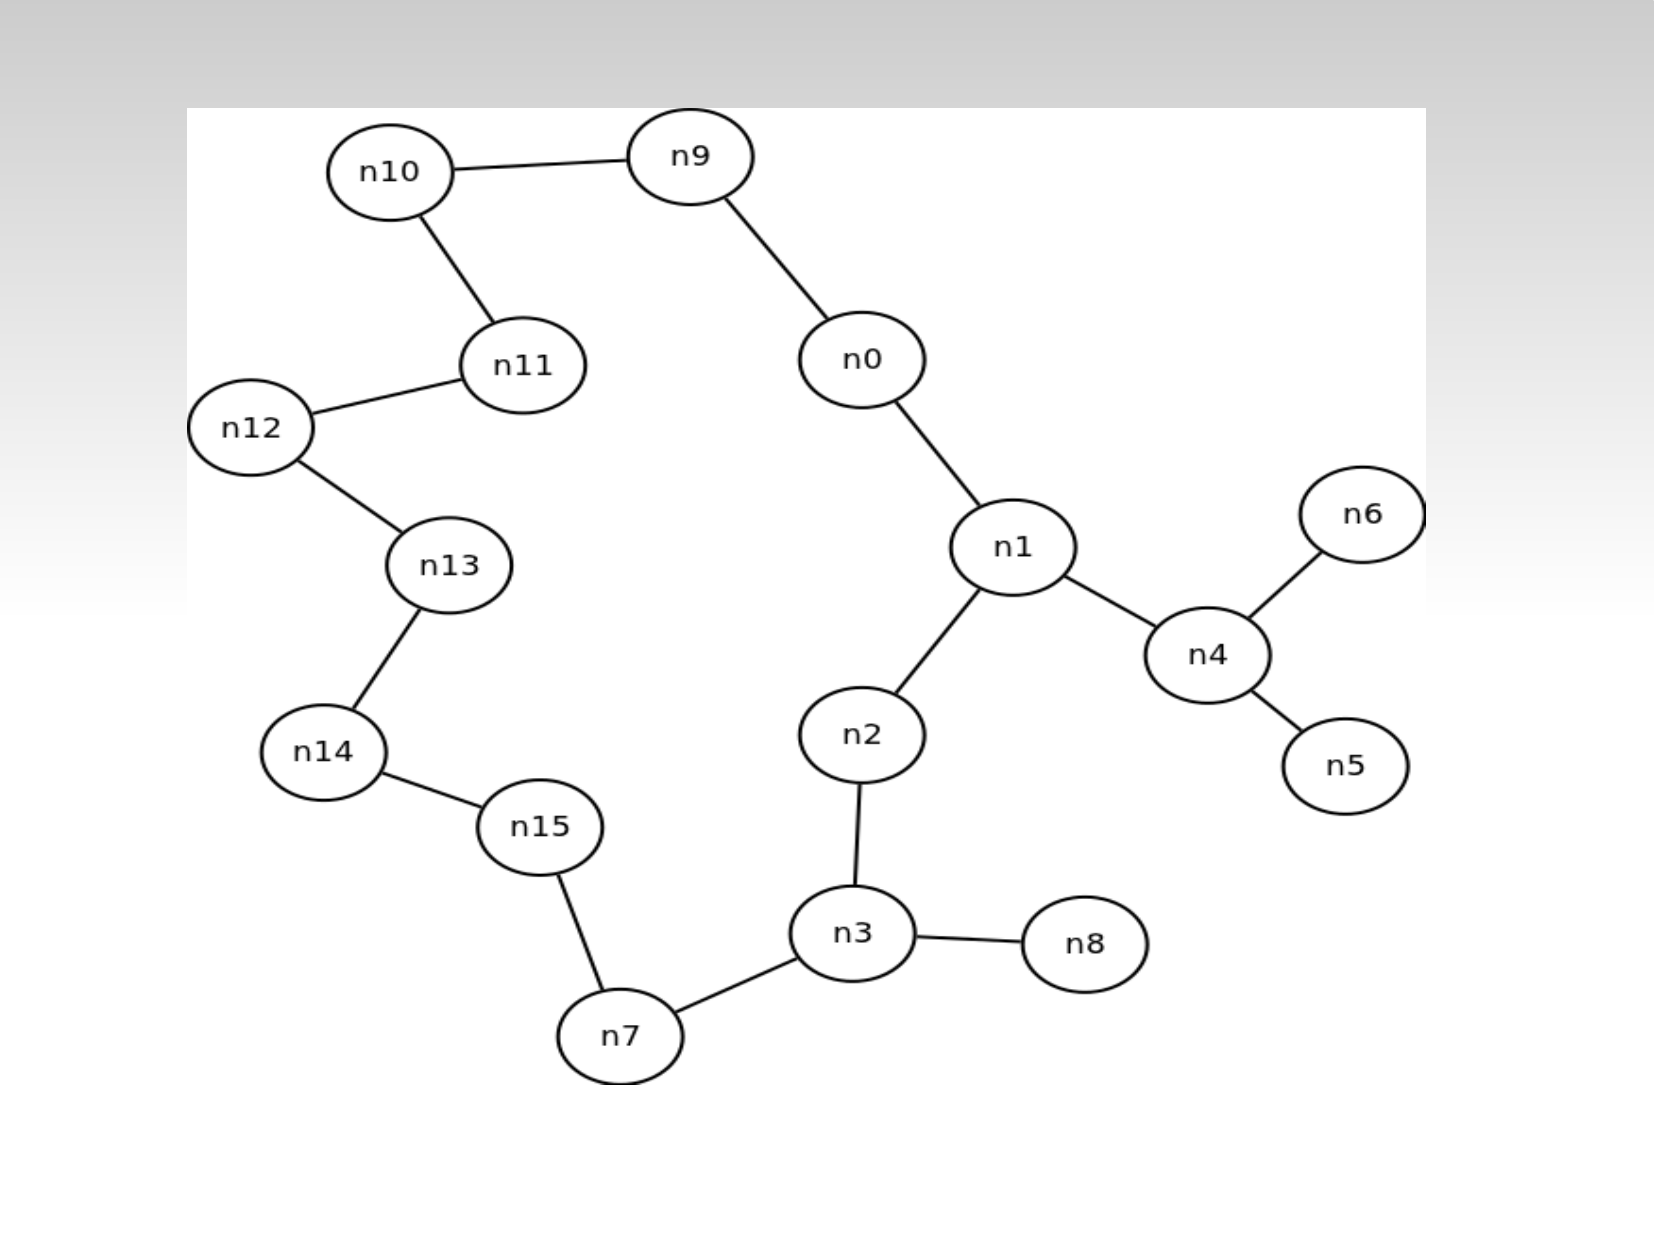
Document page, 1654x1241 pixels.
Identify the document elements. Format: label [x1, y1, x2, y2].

picture [187, 108, 1426, 1085]
